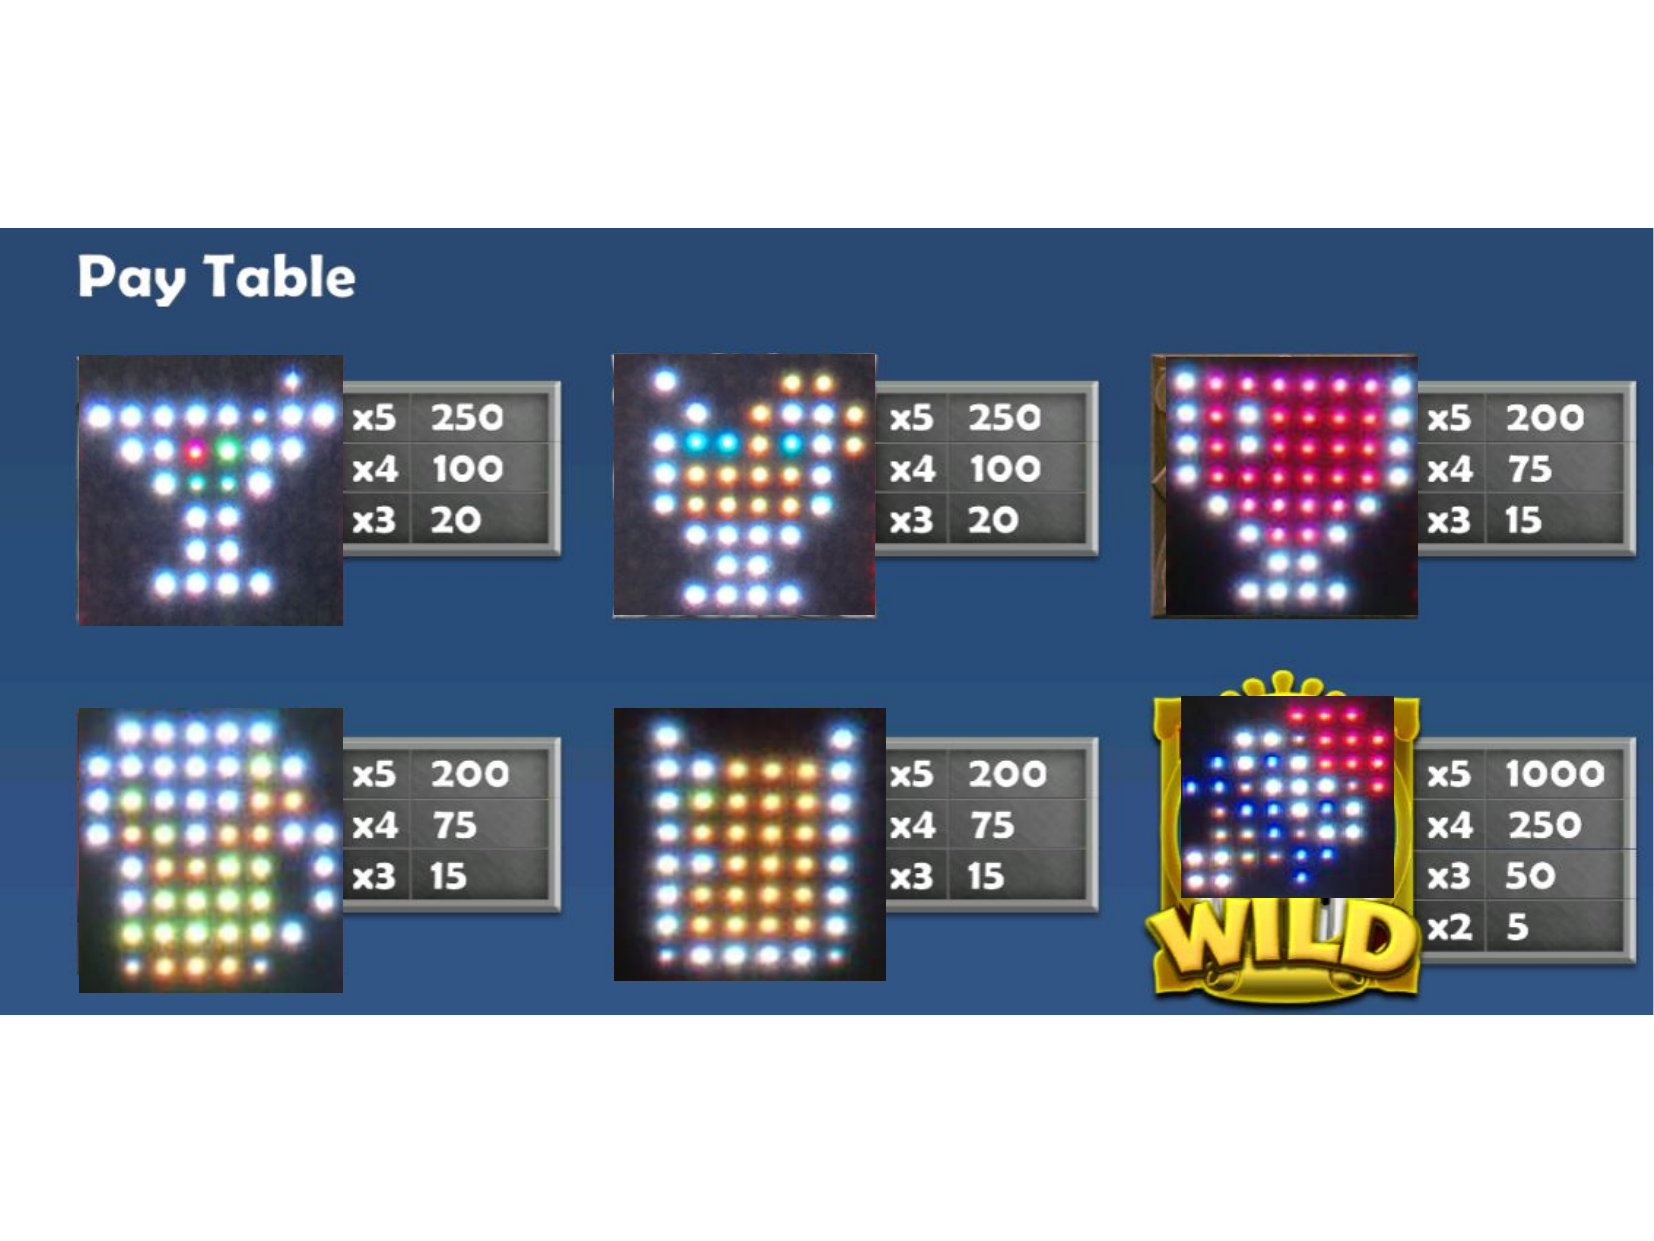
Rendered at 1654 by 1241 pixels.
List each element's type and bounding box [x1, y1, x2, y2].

picture [0, 228, 1654, 1015]
